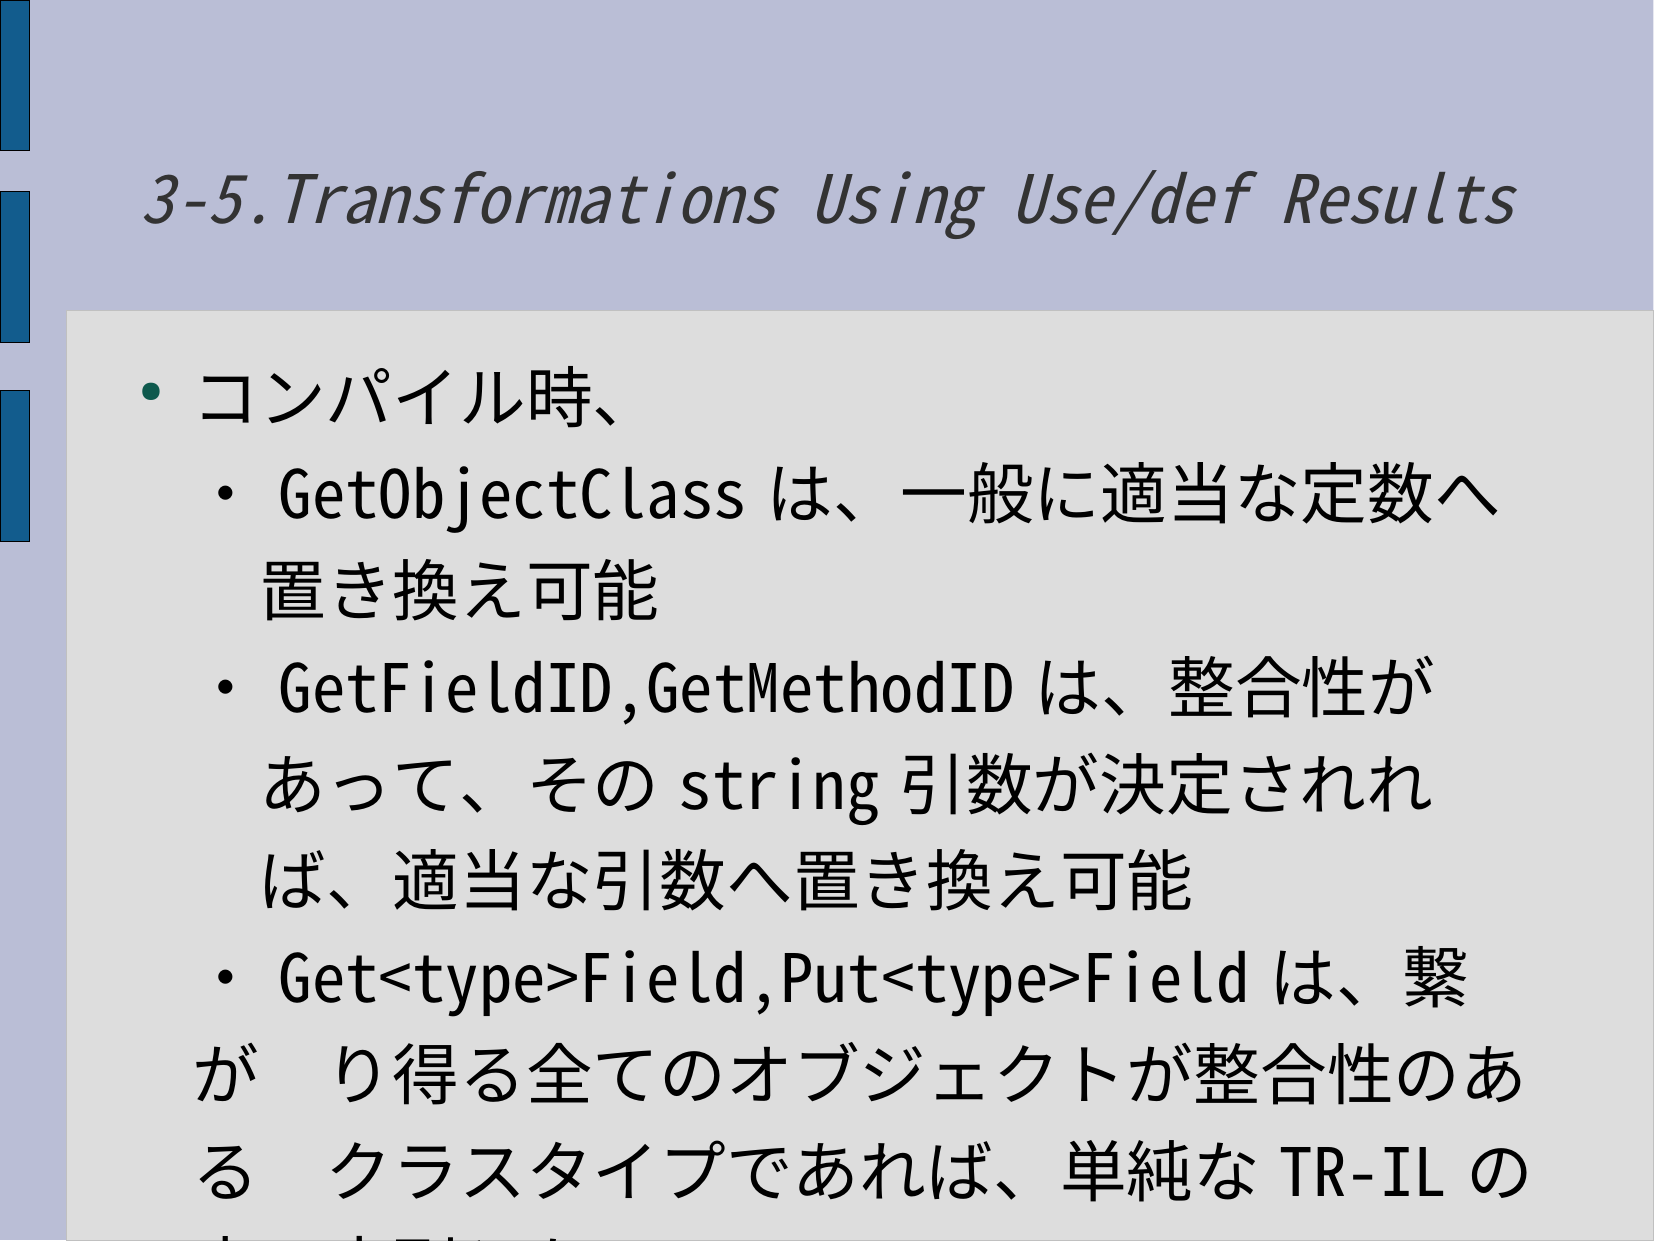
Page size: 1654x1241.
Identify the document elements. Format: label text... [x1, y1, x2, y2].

list コンパイル時、 ・GetObjectClassは、一般に適当な定数へ 置き換え可能 ・GetFieldID,GetMethodIDは、整合性が あって、そのstring引数が決定されれ ば、適当な引数へ置き換え可能 ・Get<type>Field,Put<type>Fieldは、繋が り得る全てのオブジェクトが整合性のある クラスタイプであれば、単純なTR-ILの文 字列となる。 [121, 344, 1534, 1193]
title 3-5.Transformations Using Use/def Results [121, 91, 1534, 299]
